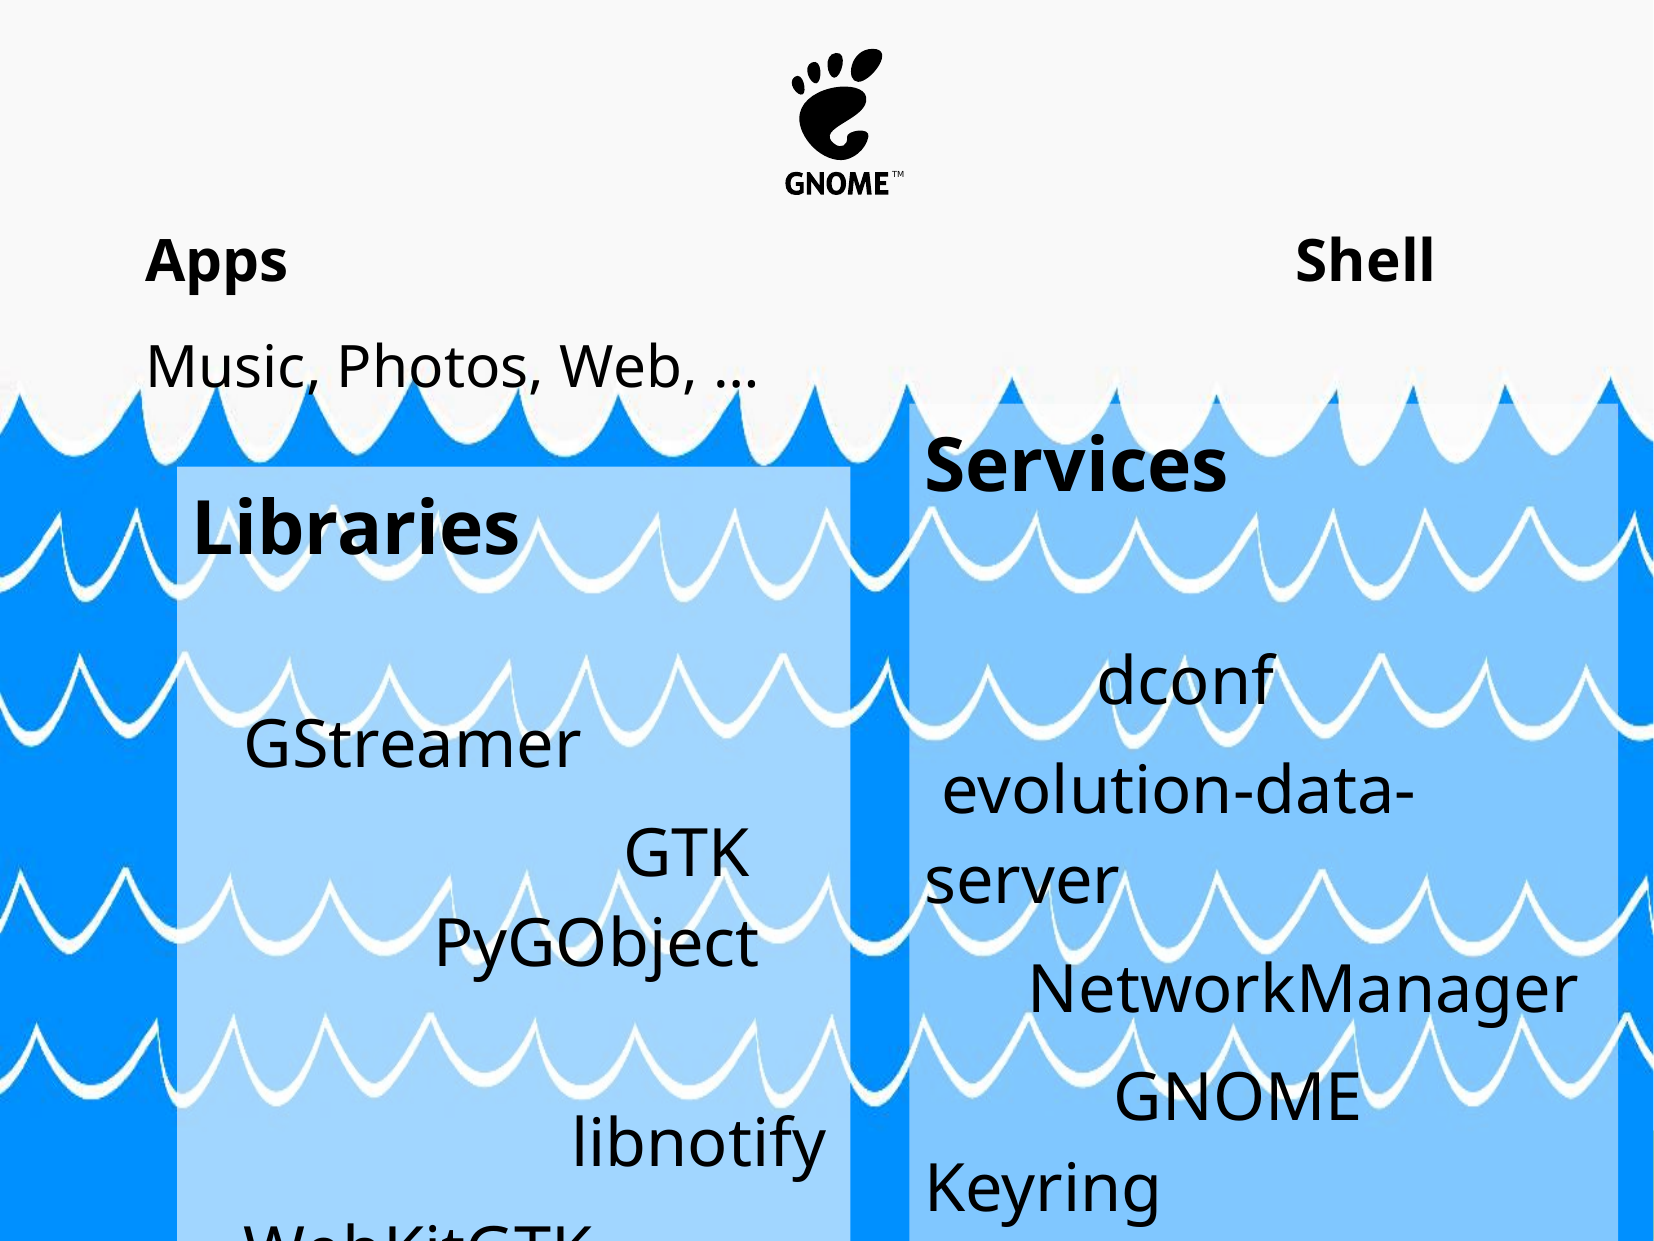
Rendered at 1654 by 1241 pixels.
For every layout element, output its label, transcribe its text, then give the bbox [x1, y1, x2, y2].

text_box Services dconf evolution-data-server NetworkManager GNOME Keyring Tracker upower ...and 10s more... [909, 403, 1619, 1241]
picture [0, 0, 1654, 1241]
text_box Libraries GStreamer GTK PyGObject libnotify WebKitGTK ...and 100s more... [177, 466, 851, 1241]
list Apps Shell Music, Photos, Web, … [82, 218, 1571, 408]
